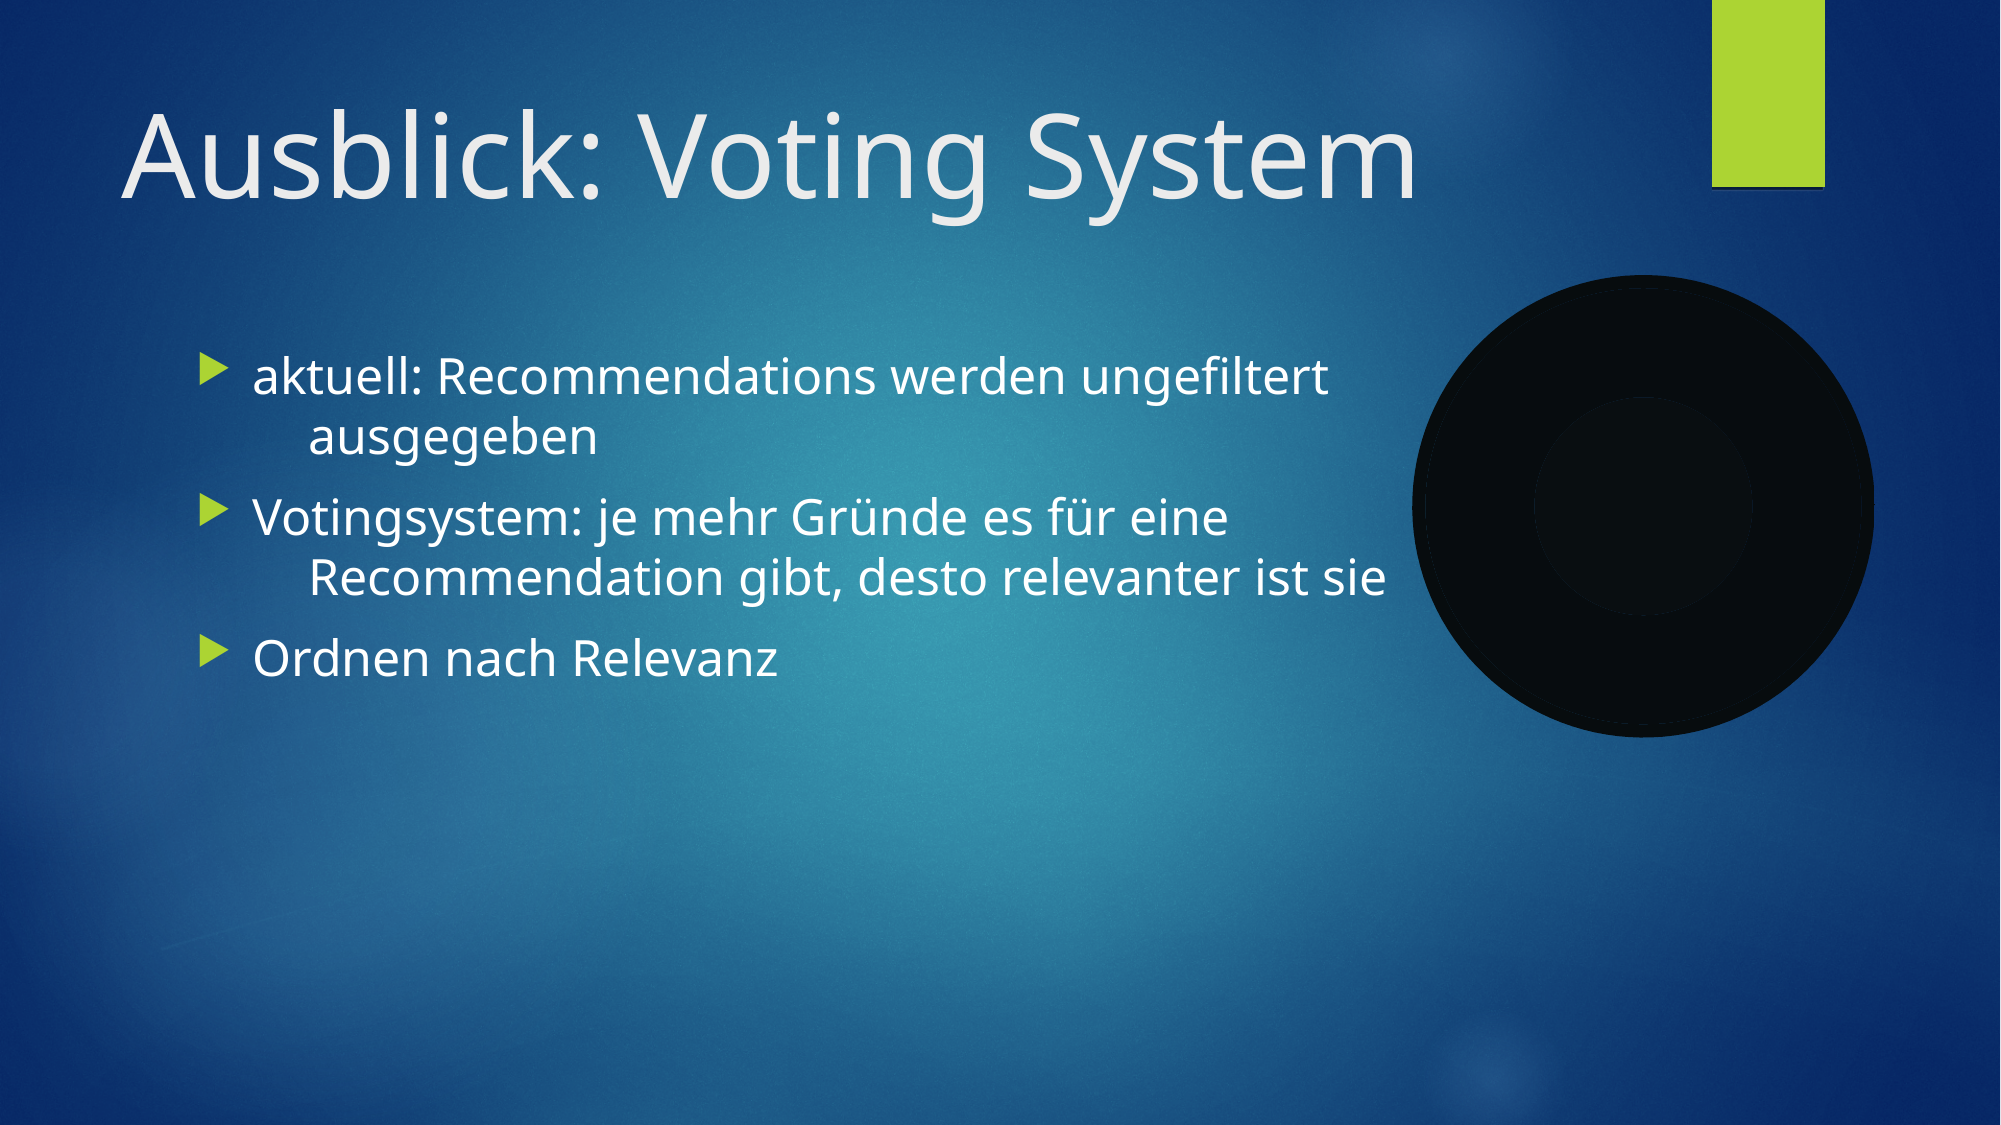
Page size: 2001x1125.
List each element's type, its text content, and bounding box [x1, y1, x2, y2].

list aktuell: Recommendations werden ungefiltert ausgegeben Votingsystem: je mehr Gründe es für eine Recommendation gibt, desto relevanter ist sie Ordnen nach Relevanz [181, 336, 1649, 1026]
title Ausblick: Voting System [106, 74, 1649, 305]
